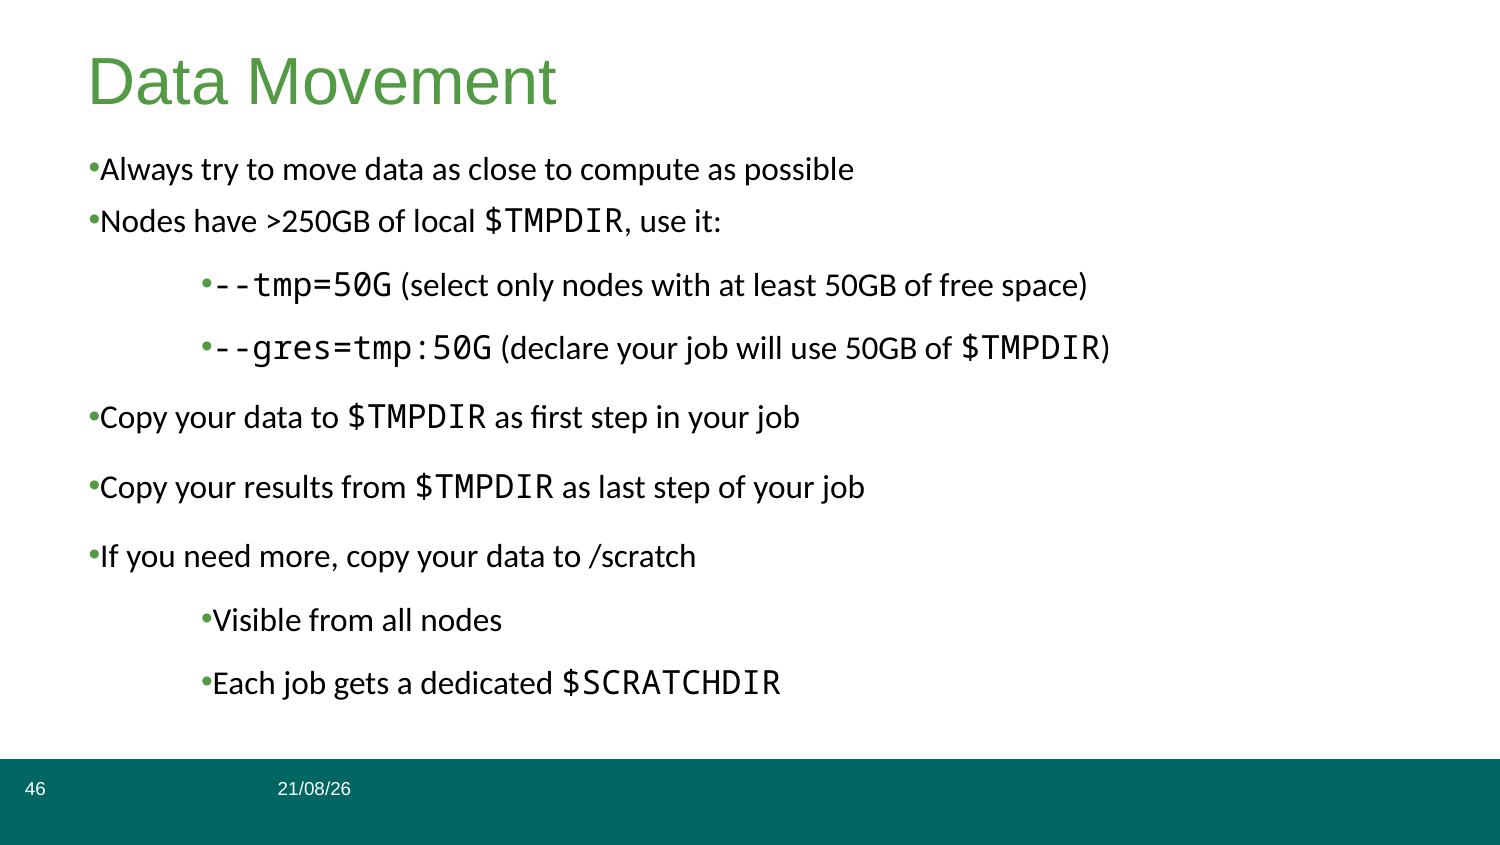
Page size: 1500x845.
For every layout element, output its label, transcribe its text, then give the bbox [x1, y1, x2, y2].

list Always try to move data as close to compute as possible Nodes have >250GB of local $TMPDIR, use it: --tmp=50G (select only nodes with at least 50GB of free space) --gres=tmp:50G (declare your job will use 50GB of $TMPDIR) Copy your data to $TMPDIR as first step in your job Copy your results from $TMPDIR as last step of your job If you need more, copy your data to /scratch Visible from all nodes Each job gets a dedicated $SCRATCHDIR [88, 147, 1427, 704]
title Data Movement [87, 37, 1426, 132]
text_box <number> [24, 776, 76, 799]
text_box 05/05/18 [277, 776, 553, 799]
